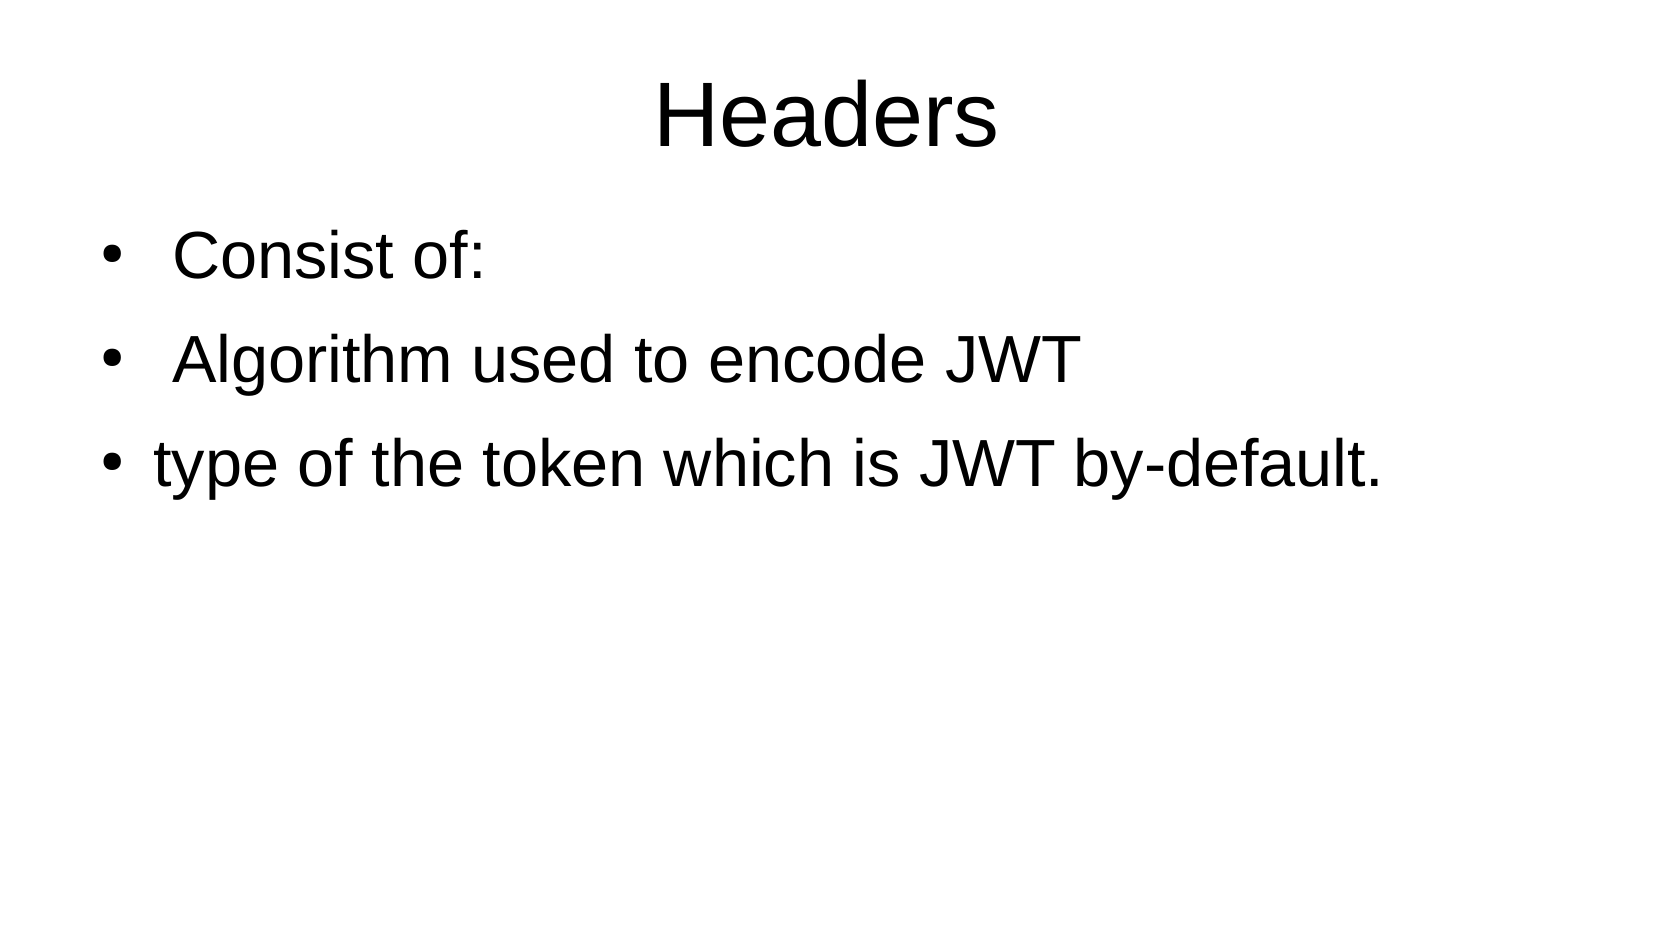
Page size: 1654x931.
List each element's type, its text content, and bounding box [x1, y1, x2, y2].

list Consist of: Algorithm used to encode JWT type of the token which is JWT by-default. [82, 217, 1571, 758]
title Headers [82, 37, 1571, 193]
